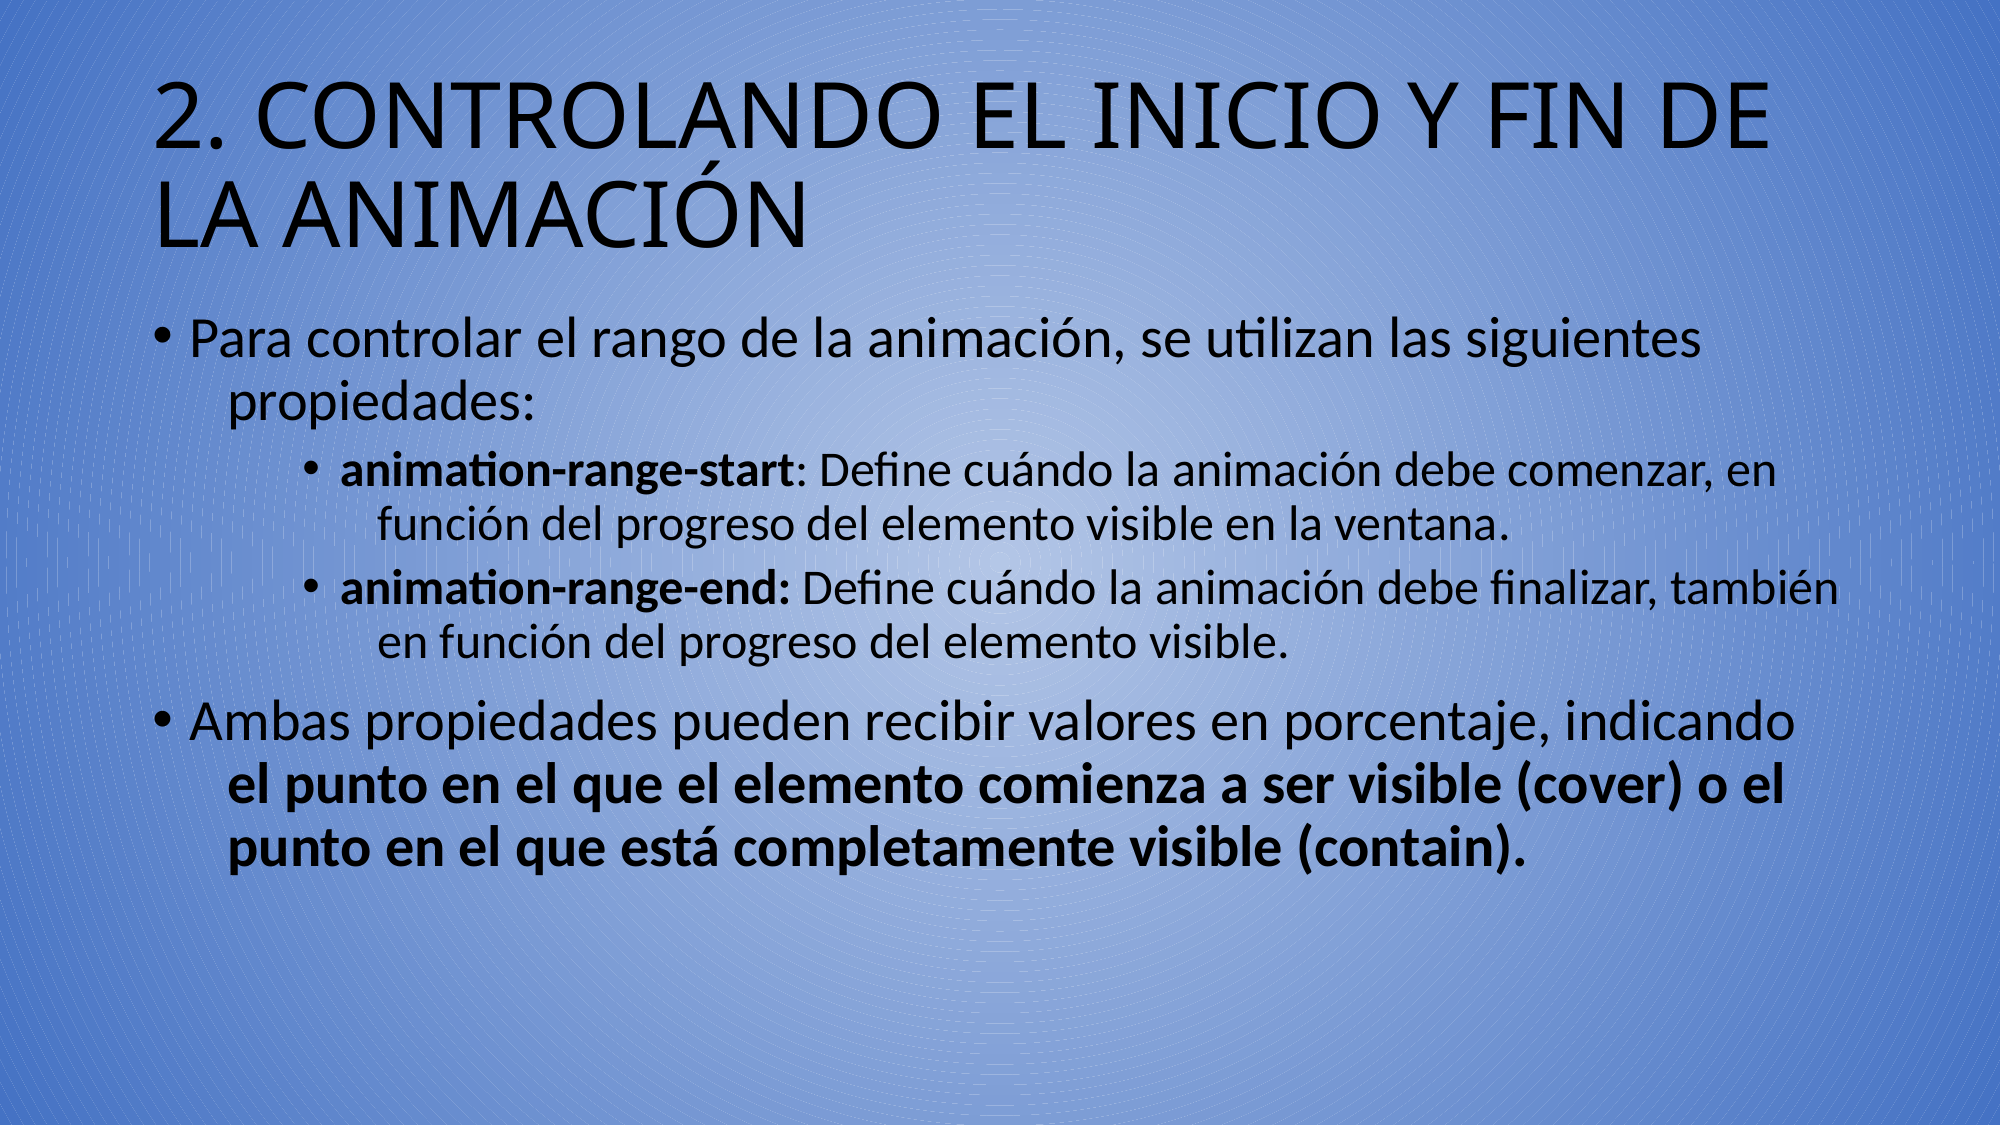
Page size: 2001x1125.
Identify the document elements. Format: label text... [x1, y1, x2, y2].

title 2. CONTROLANDO EL INICIO Y FIN DE LA ANIMACIÓN [137, 59, 1863, 278]
list Para controlar el rango de la animación, se utilizan las siguientes propiedades: animation-range-start: Define cuándo la animación debe comenzar, en función del progreso del elemento visible en la ventana. animation-range-end: Define cuándo la animación debe finalizar, también en función del progreso del elemento visible. Ambas propiedades pueden recibir valores en porcentaje, indicando el punto en el que el elemento comienza a ser visible (cover) o el punto en el que está completamente visible (contain). [137, 299, 1863, 1014]
